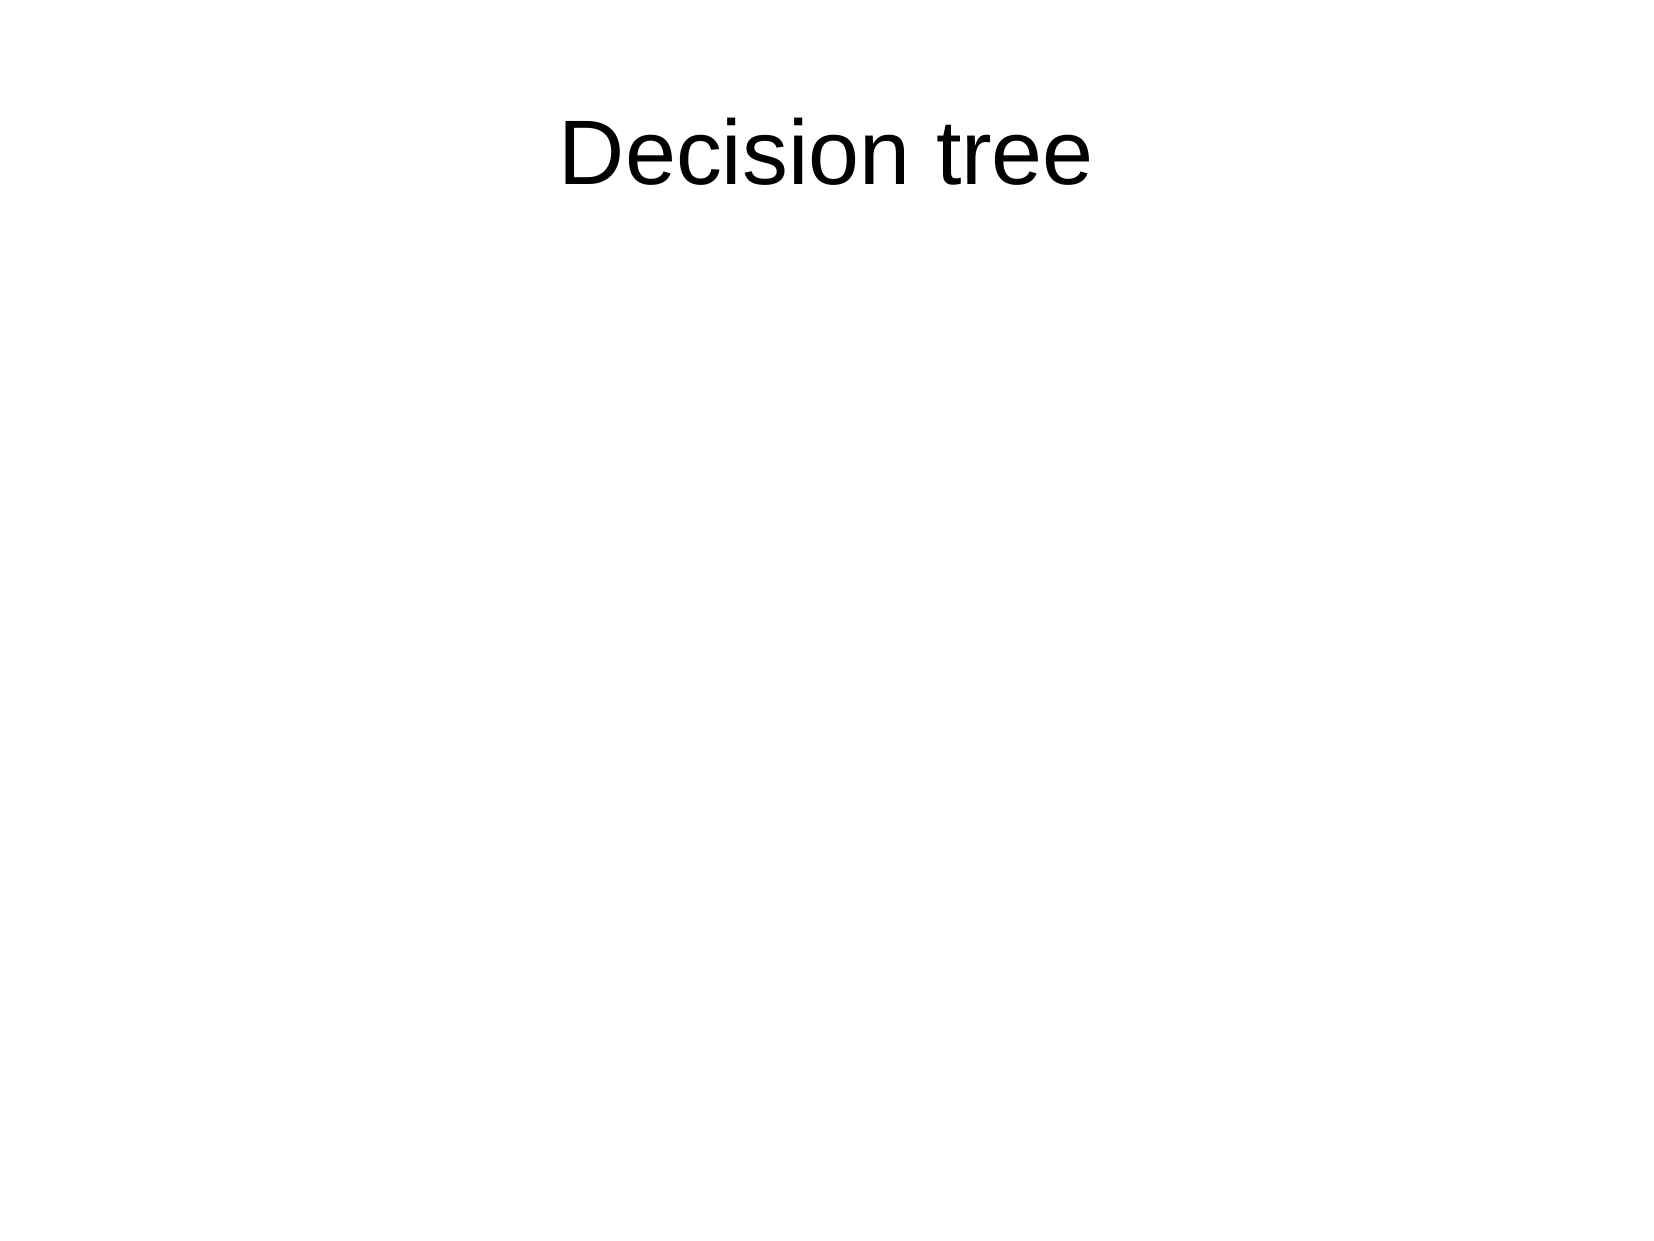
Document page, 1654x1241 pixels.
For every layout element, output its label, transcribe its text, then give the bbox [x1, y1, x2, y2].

title Decision tree [82, 49, 1571, 257]
